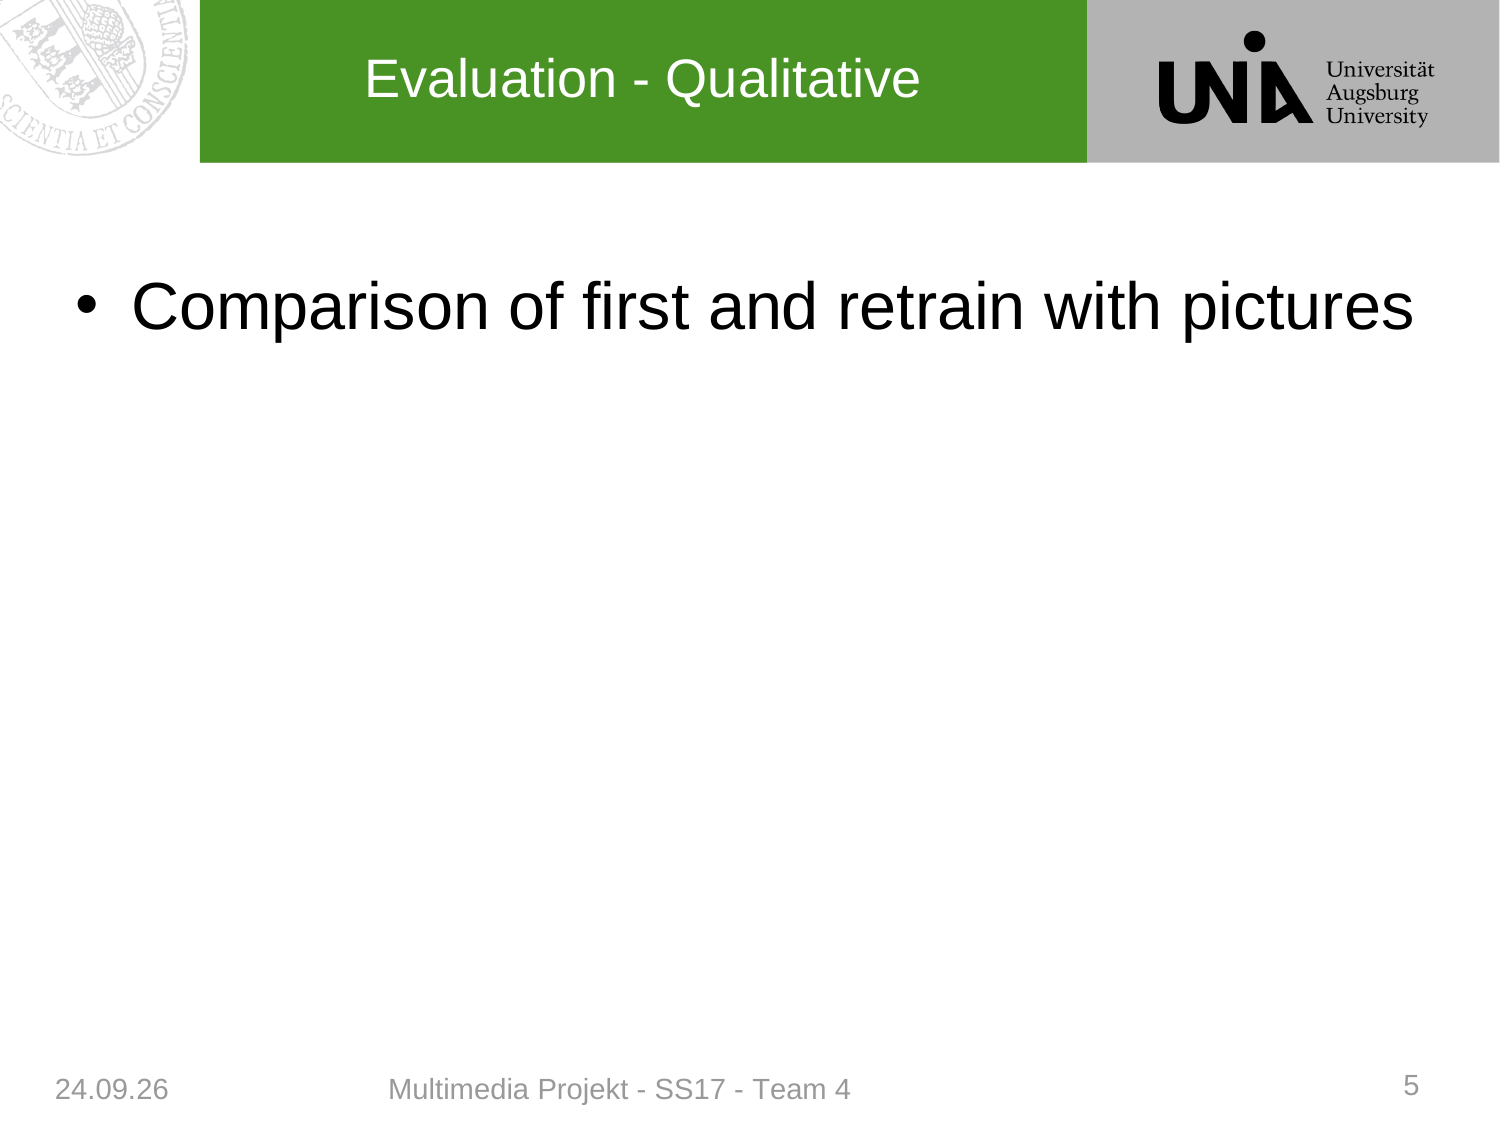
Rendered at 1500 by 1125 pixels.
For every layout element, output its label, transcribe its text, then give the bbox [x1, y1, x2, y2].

picture [1122, 12, 1488, 271]
list Comparison of first and retrain with pictures [75, 263, 1426, 1006]
picture [0, 0, 188, 156]
title Evaluation - Qualitative [199, 35, 1087, 163]
